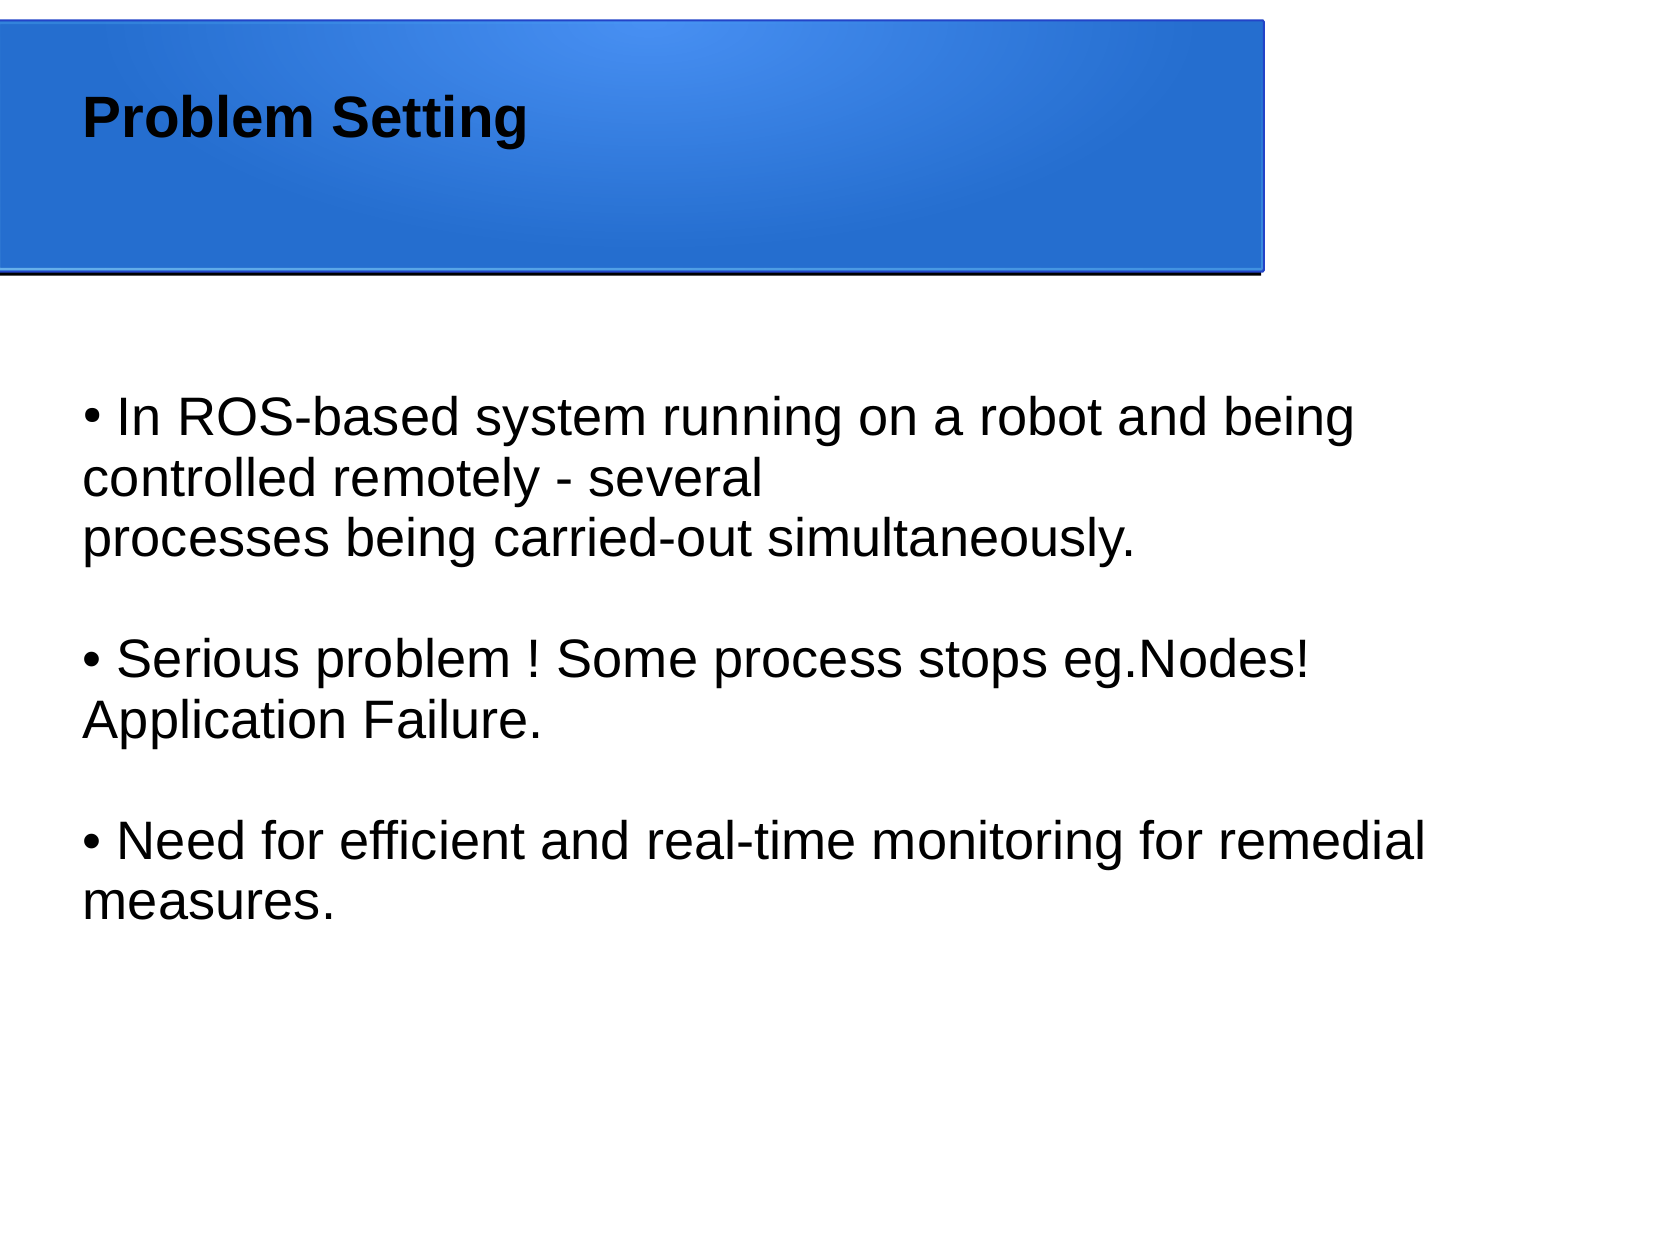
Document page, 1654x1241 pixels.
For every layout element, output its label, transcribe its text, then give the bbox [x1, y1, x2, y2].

title Problem Setting [82, 47, 1235, 252]
subtitle In ROS-based system running on a robot and being controlled remotely - several processes being carried-out simultaneously. • Serious problem ! Some process stops eg.Nodes! Application Failure. • Need for efficient and real-time monitoring for remedial measures. [82, 299, 1571, 1019]
